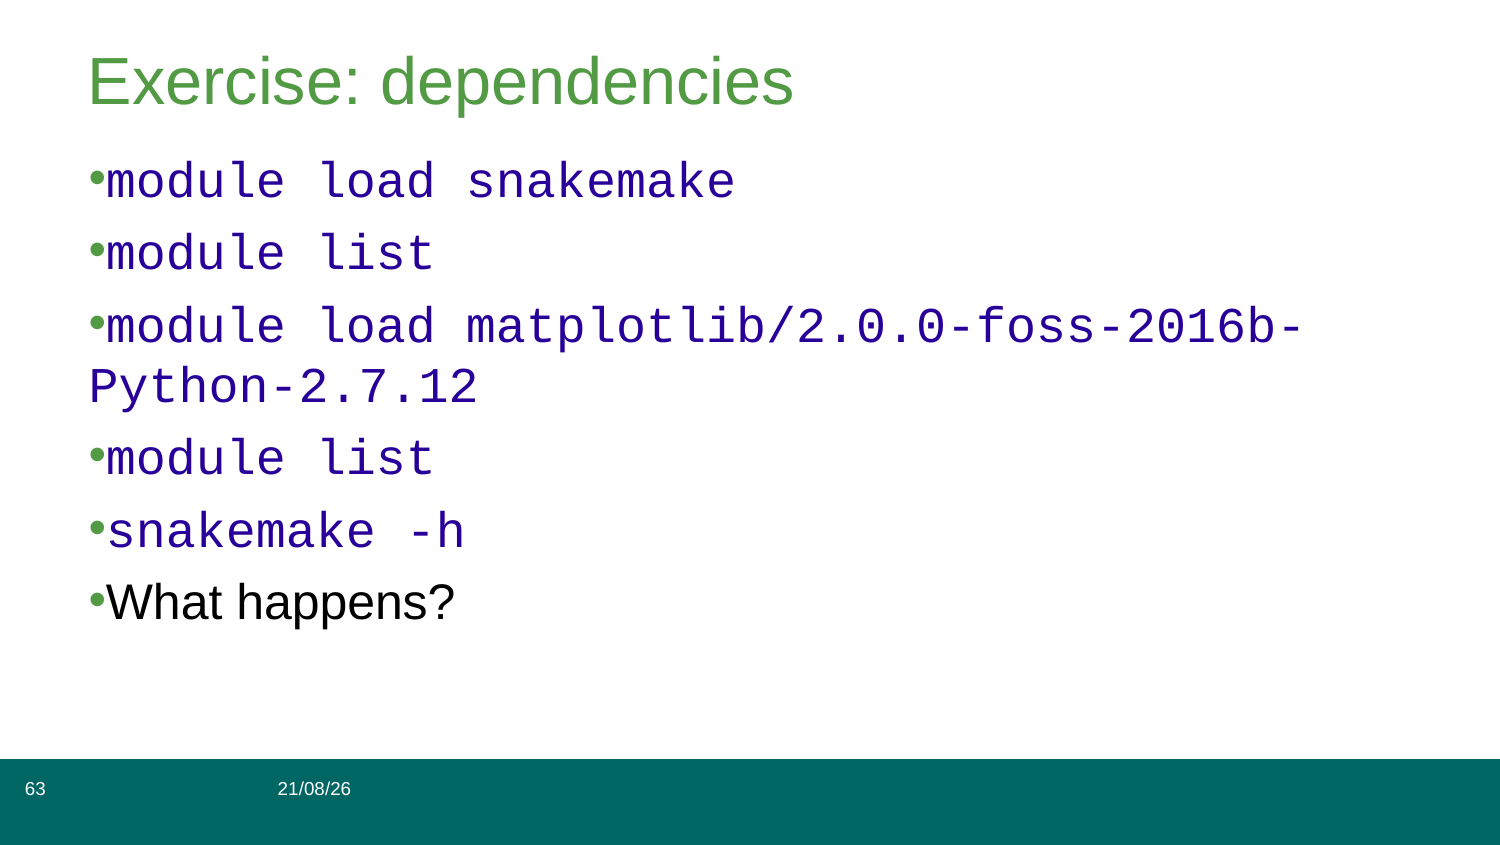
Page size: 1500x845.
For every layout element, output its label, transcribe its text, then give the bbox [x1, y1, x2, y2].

title Exercise: dependencies [87, 37, 1426, 132]
text_box <number> [24, 776, 76, 799]
text_box 05/05/18 [277, 776, 553, 799]
list module load snakemake module list module load matplotlib/2.0.0-foss-2016b-Python-2.7.12 module list snakemake -h What happens? [88, 147, 1427, 683]
